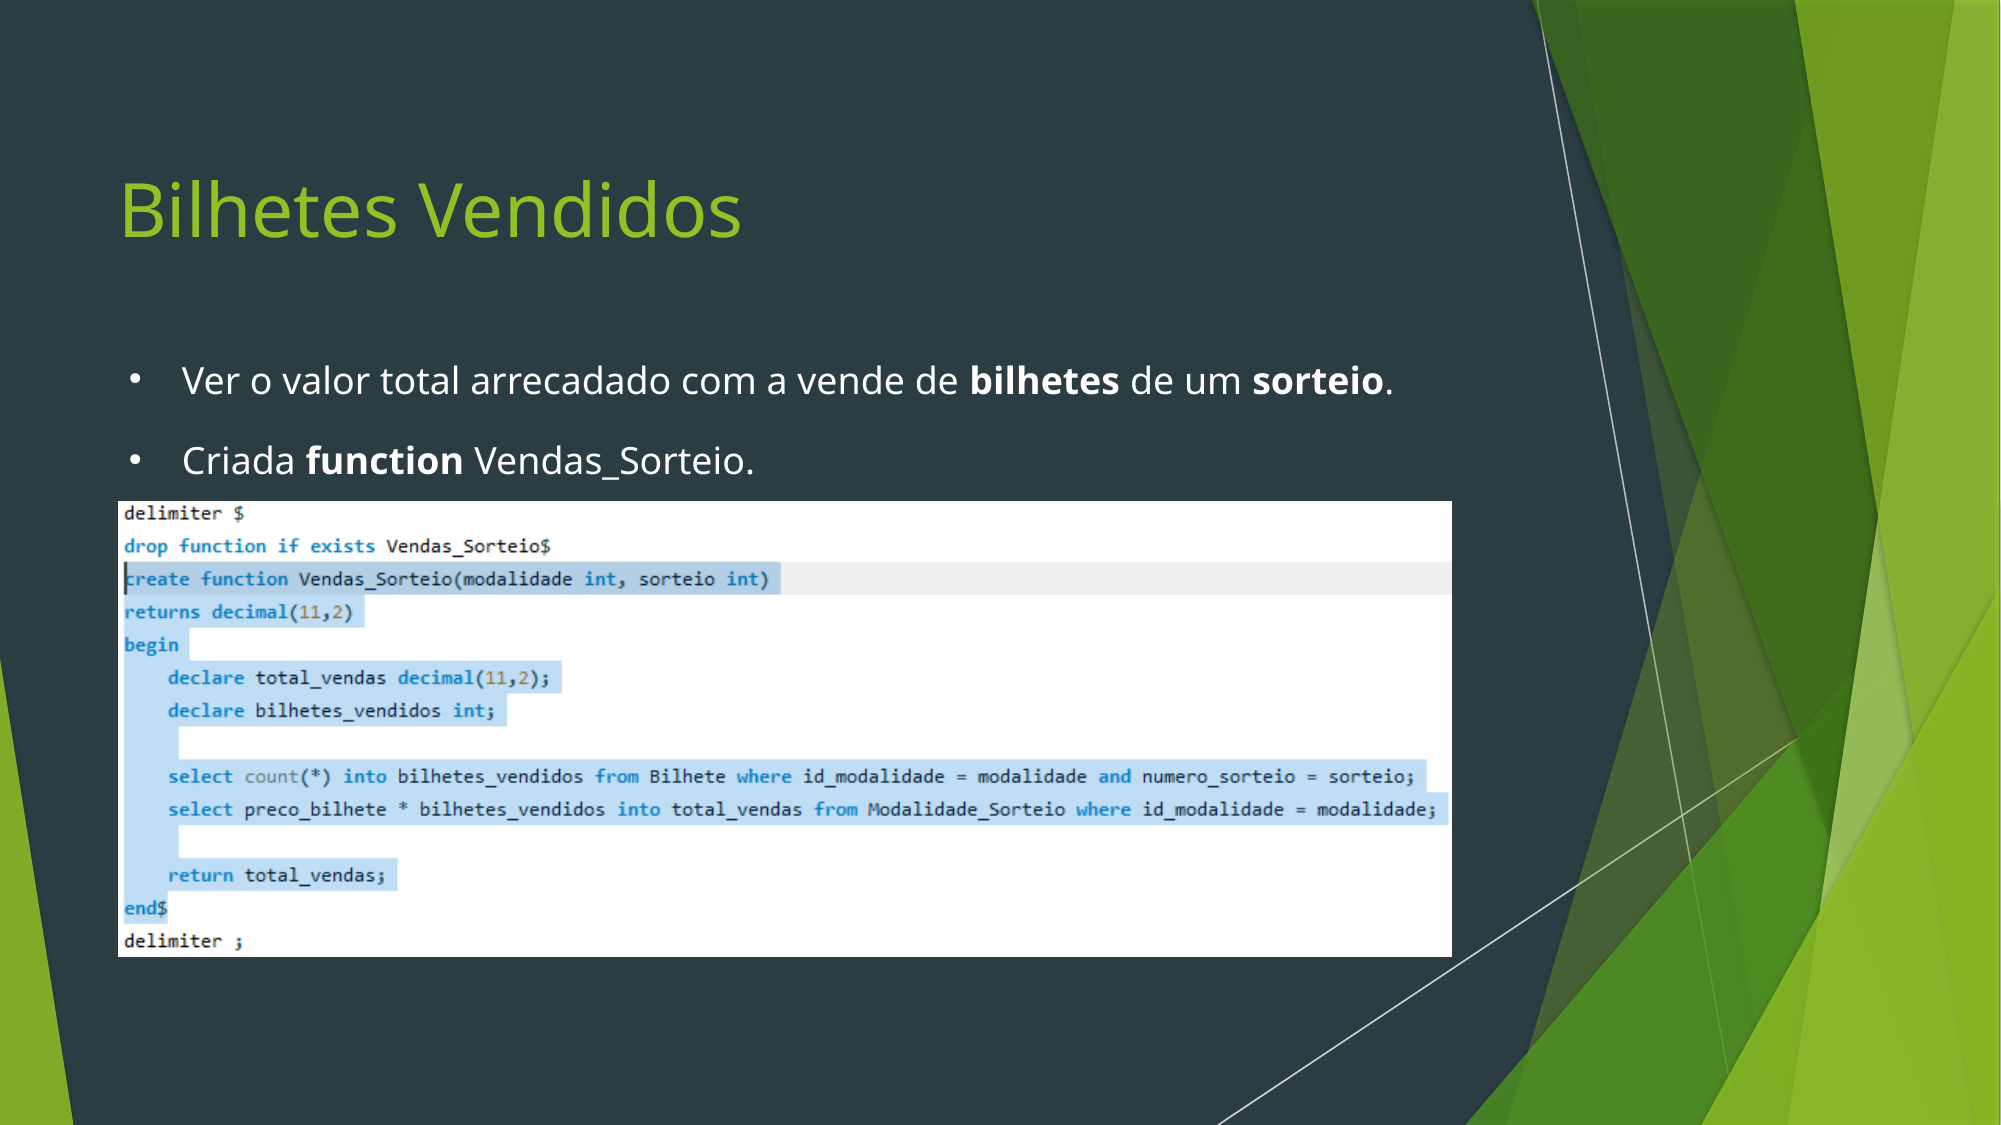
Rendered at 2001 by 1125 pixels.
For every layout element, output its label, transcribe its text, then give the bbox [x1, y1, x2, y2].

picture [118, 501, 1452, 957]
list Ver o valor total arrecadado com a vende de bilhetes de um sorteio. Criada function Vendas_Sorteio. [111, 354, 1522, 992]
title Bilhetes Vendidos [118, 99, 1522, 317]
